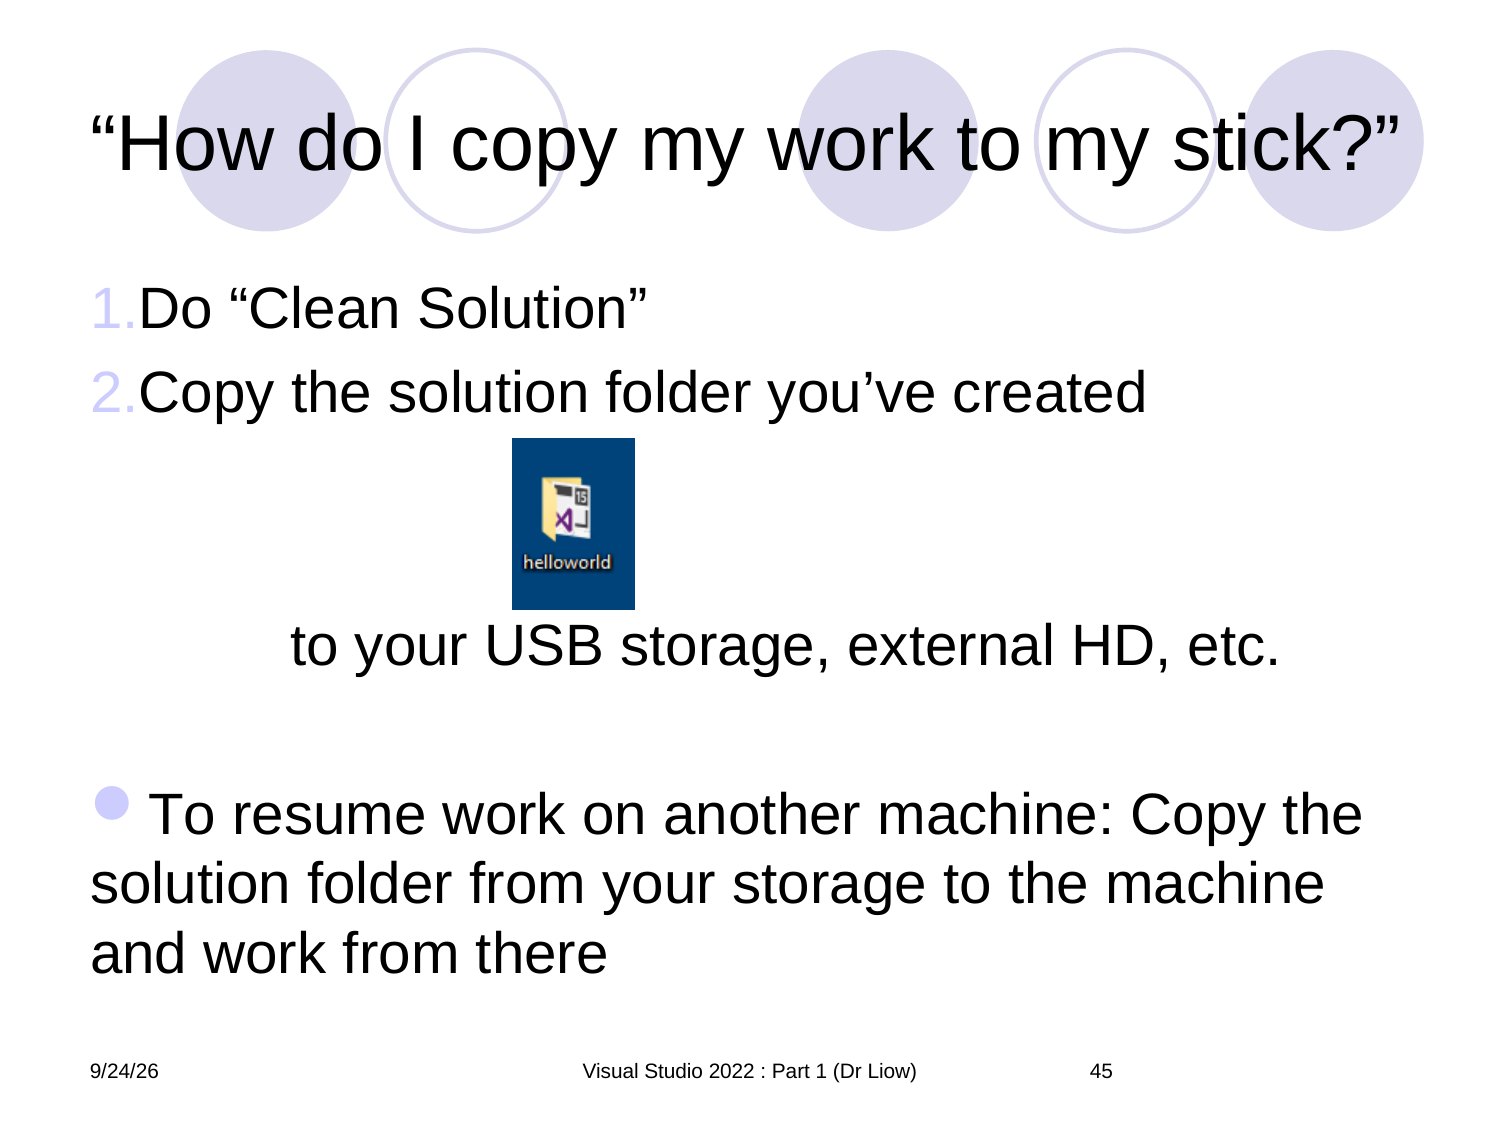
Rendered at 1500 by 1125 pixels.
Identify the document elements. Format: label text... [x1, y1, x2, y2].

list Do “Clean Solution” Copy the solution folder you’ve created to your USB storage, external HD, etc. To resume work on another machine: Copy the solution folder from your storage to the machine and work from there [75, 262, 1426, 1006]
text_box Visual Studio 2022 : Part 1 (Dr Liow) [512, 1049, 988, 1101]
text_box 1/11/22 [74, 1049, 426, 1101]
text_box <number> [1074, 1049, 1426, 1101]
title “How do I copy my work to my stick?” [75, 45, 1426, 233]
picture [512, 438, 635, 610]
